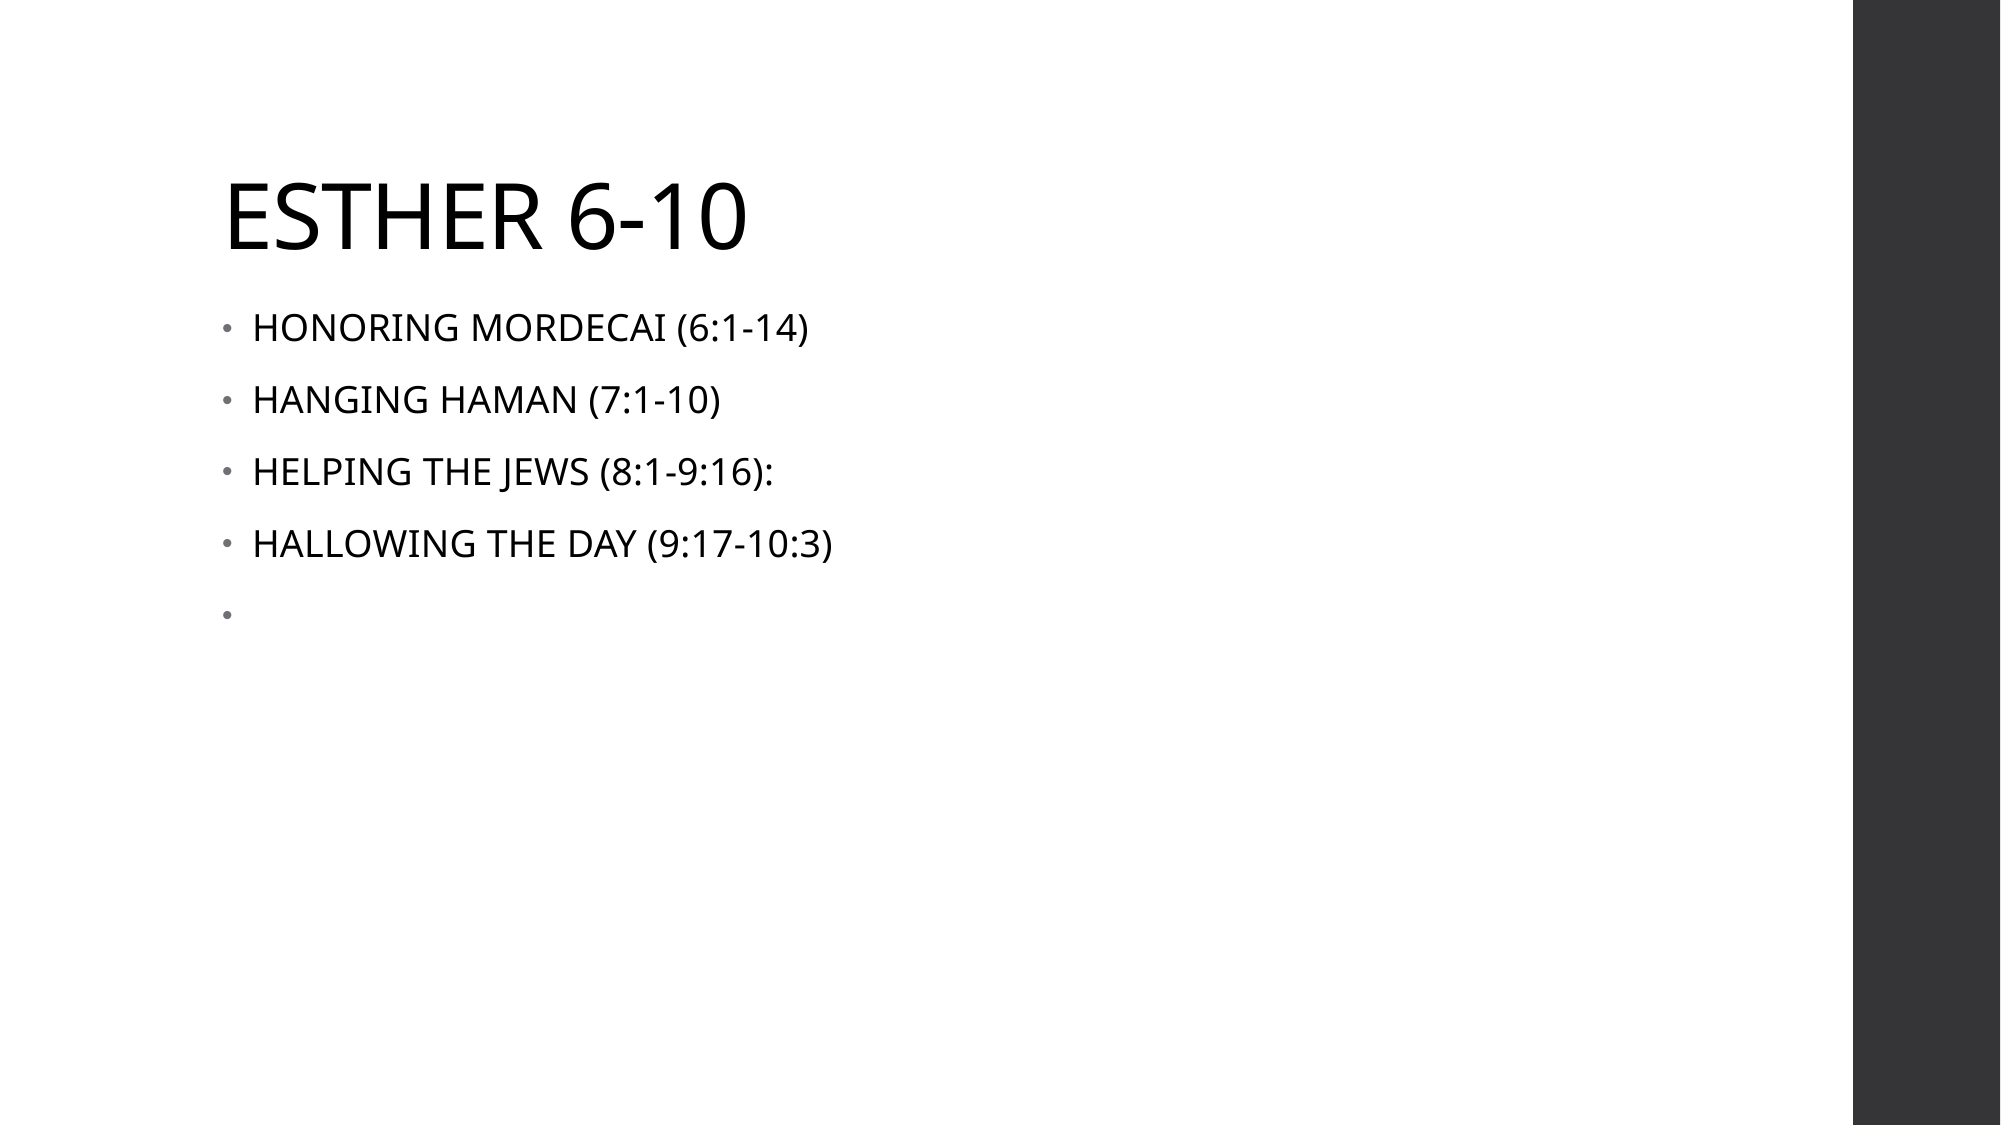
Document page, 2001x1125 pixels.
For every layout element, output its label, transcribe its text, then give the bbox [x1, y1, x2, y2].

title ESTHER 6-10 [206, 60, 1797, 278]
list HONORING MORDECAI (6:1-14) HANGING HAMAN (7:1-10) HELPING THE JEWS (8:1-9:16): HALLOWING THE DAY (9:17-10:3) [206, 299, 1617, 1014]
